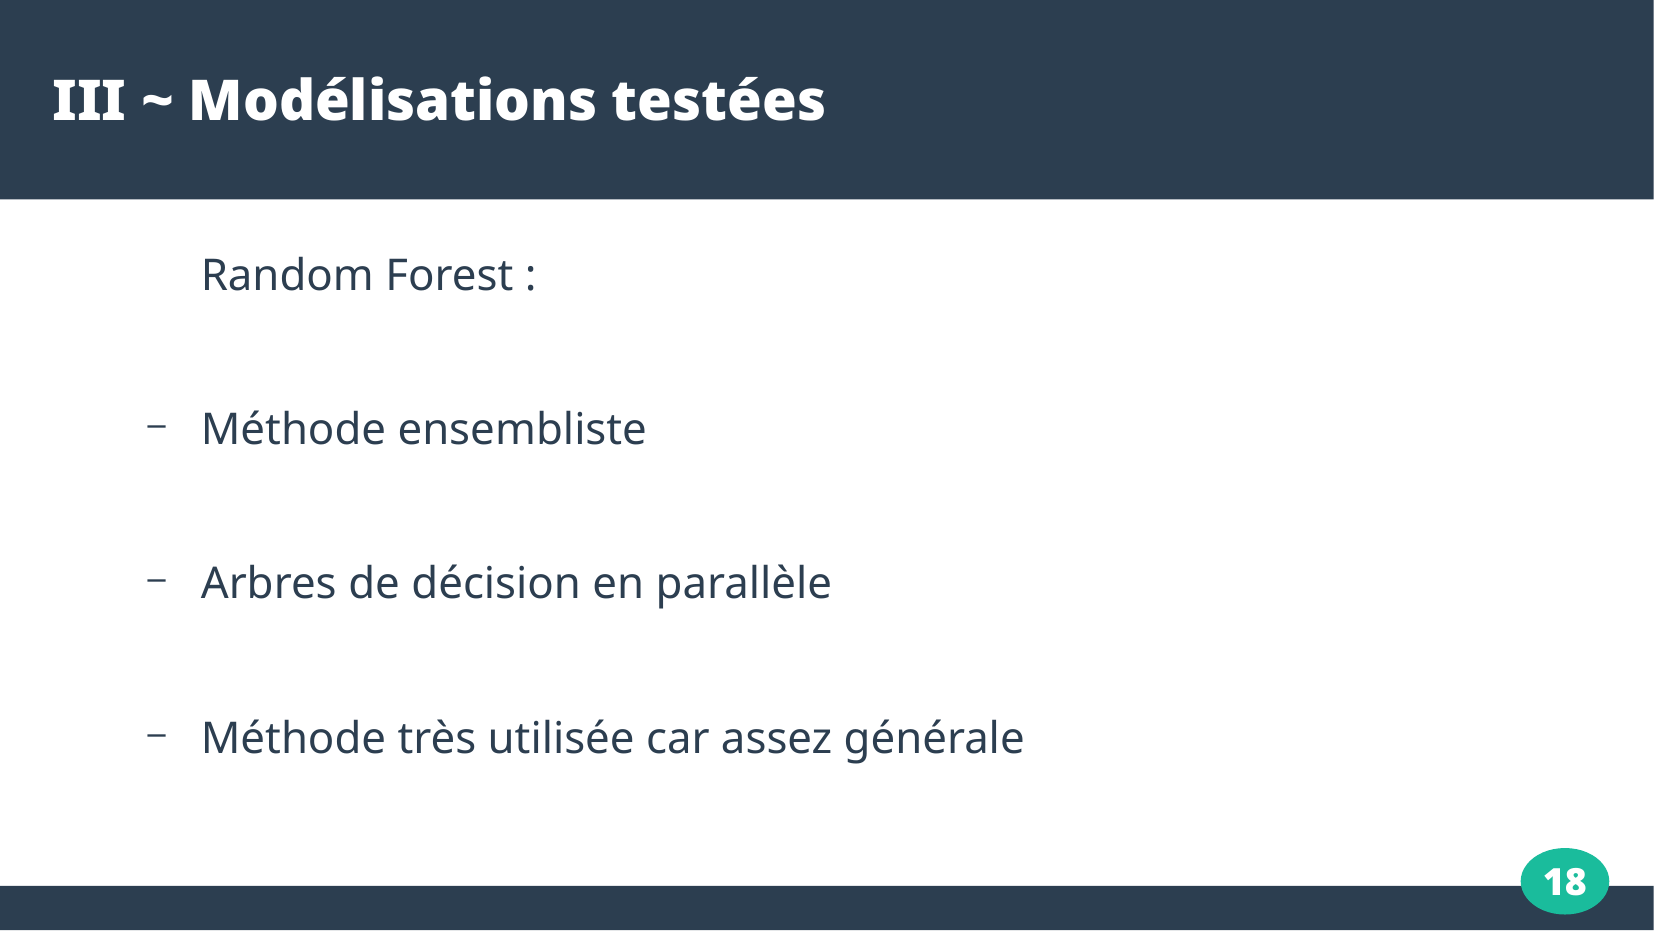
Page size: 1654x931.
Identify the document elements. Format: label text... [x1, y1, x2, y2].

list Random Forest : Méthode ensembliste Arbres de décision en parallèle Méthode très utilisée car assez générale [59, 243, 1595, 886]
title III ~ Modélisations testées [0, 39, 1621, 158]
